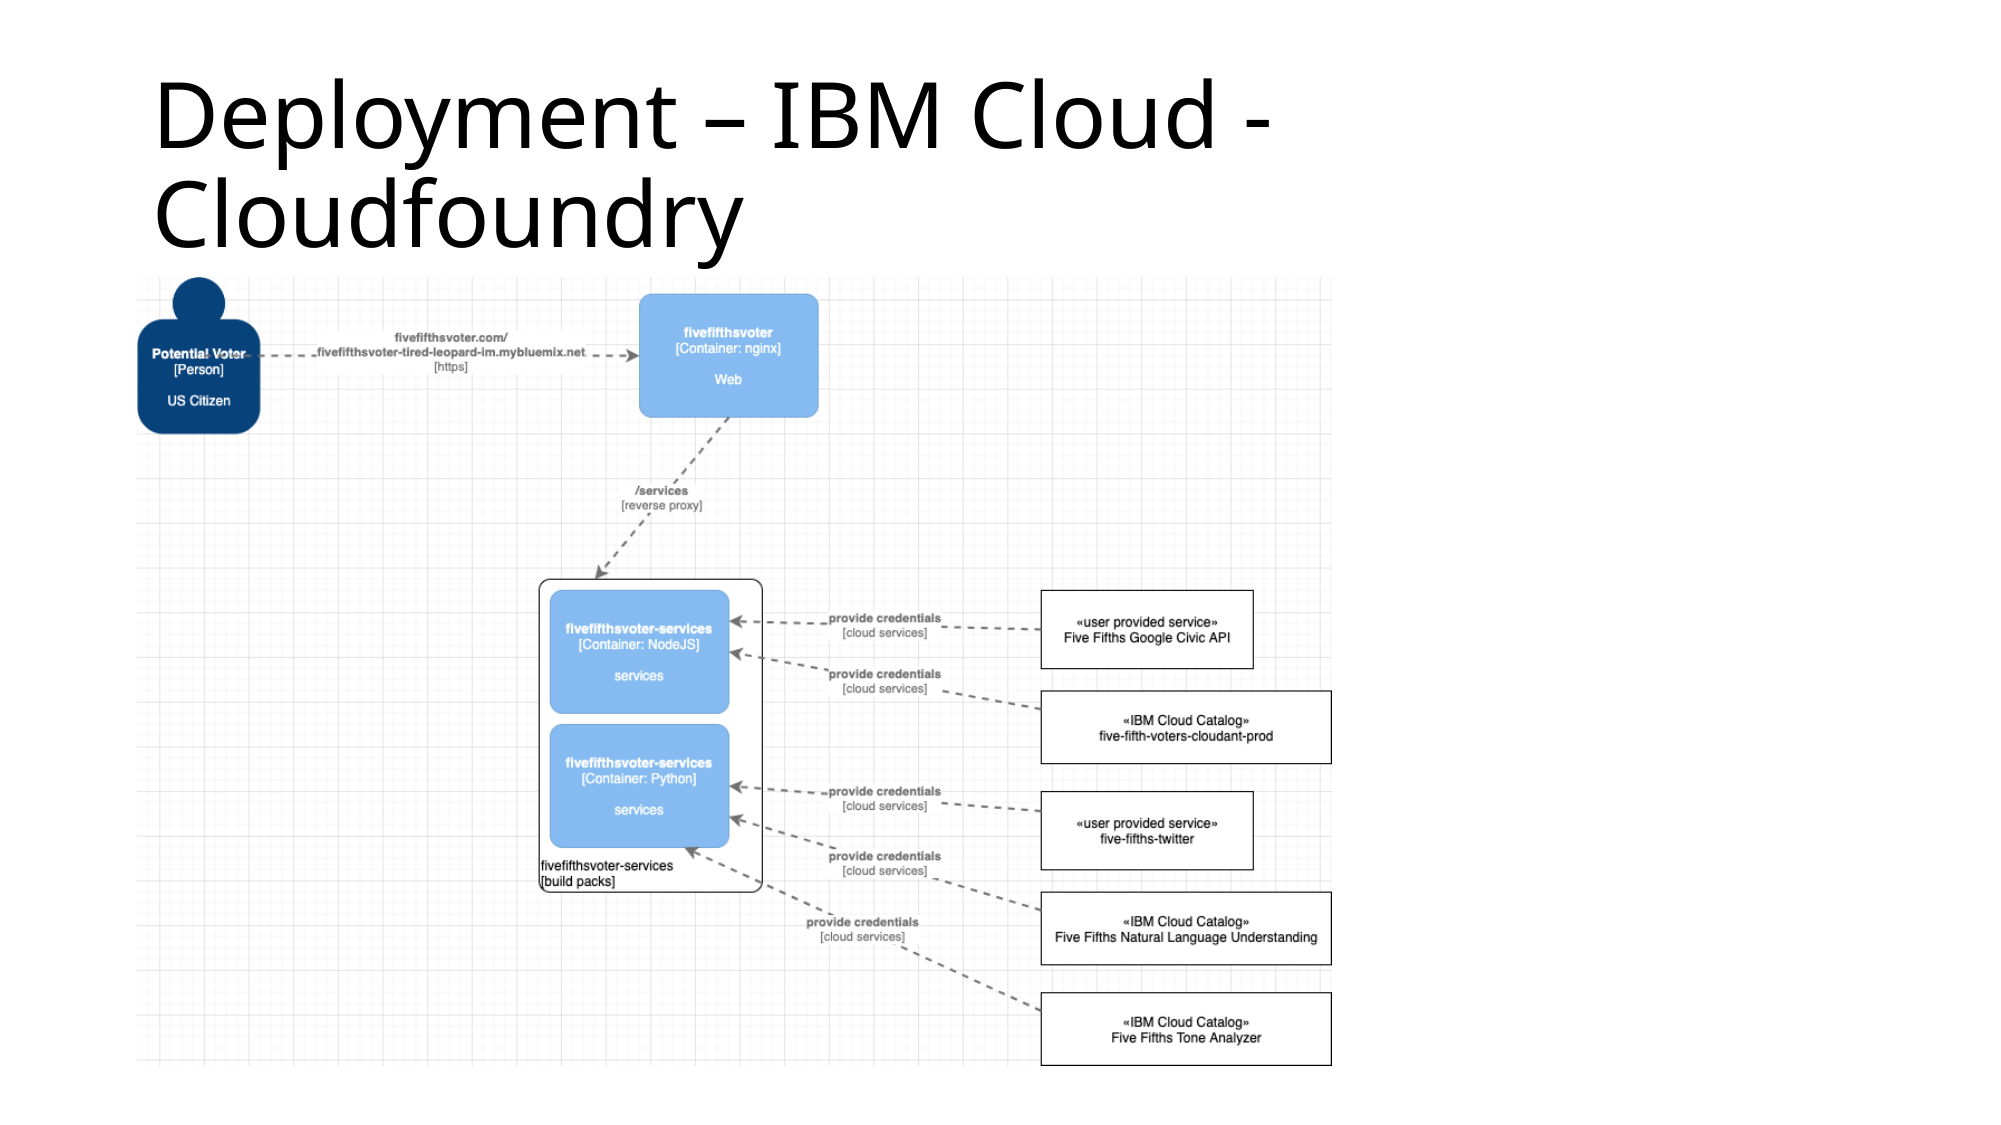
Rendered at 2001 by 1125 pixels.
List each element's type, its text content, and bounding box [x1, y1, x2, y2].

title Deployment – IBM Cloud - Cloudfoundry [137, 59, 1863, 278]
picture [137, 277, 1332, 1066]
